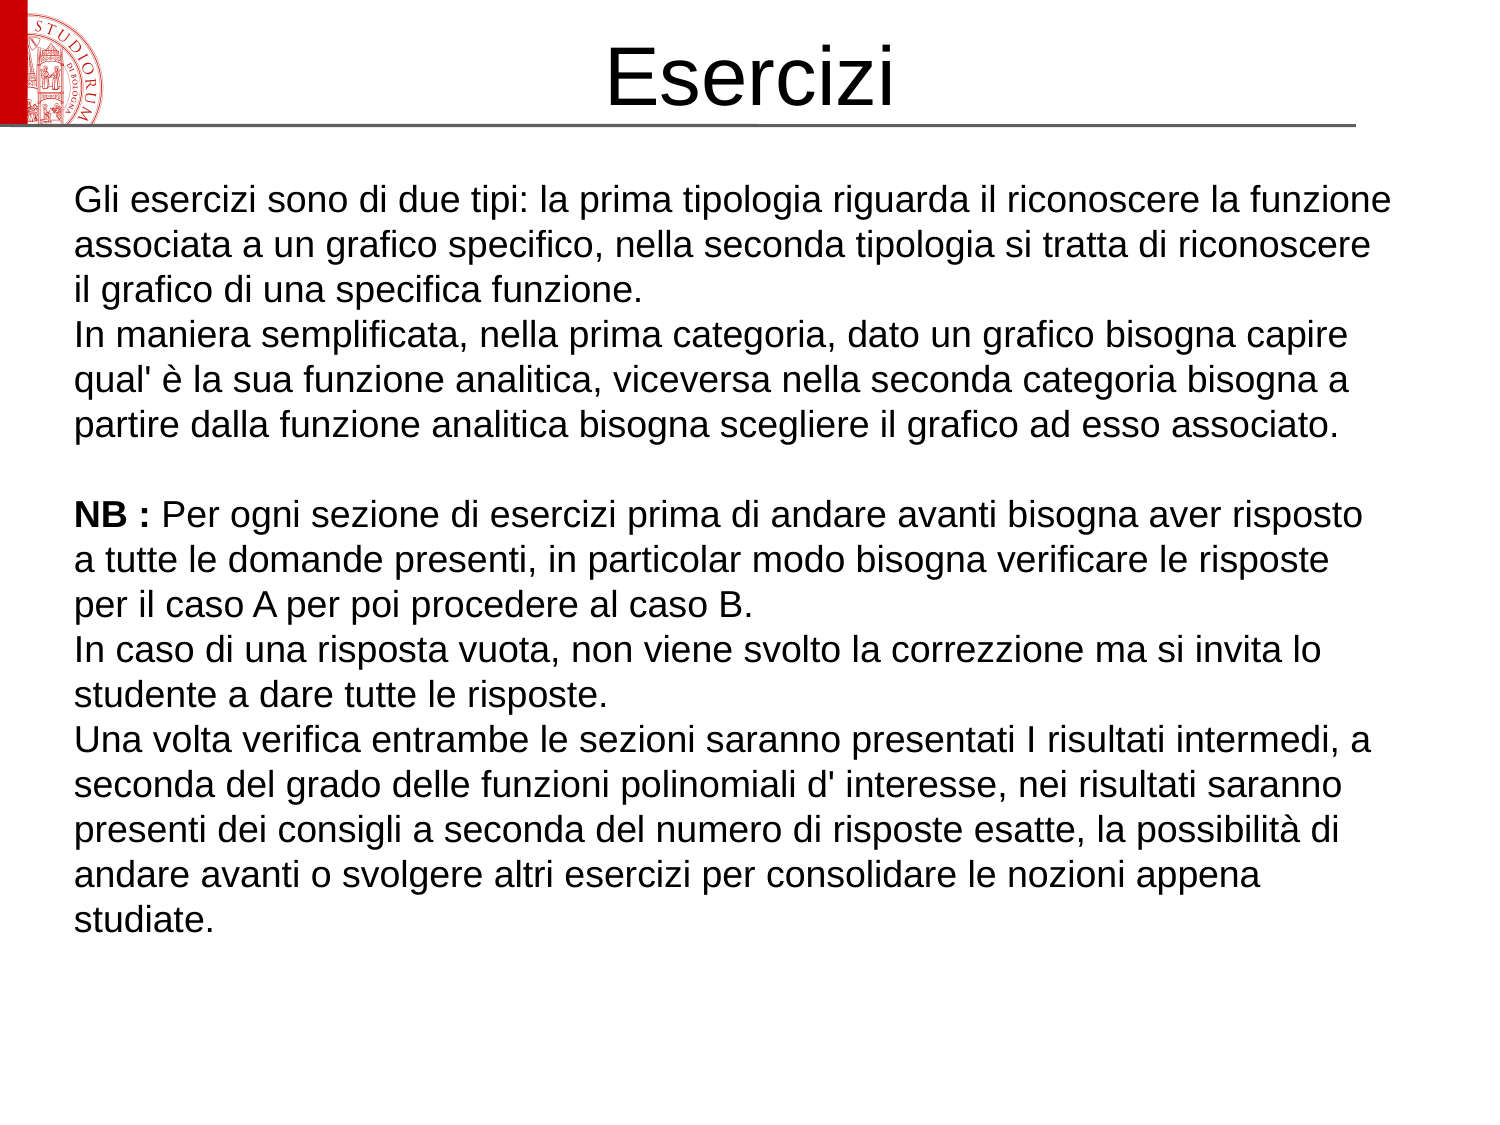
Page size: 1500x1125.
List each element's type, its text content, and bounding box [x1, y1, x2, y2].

list Gli esercizi sono di due tipi: la prima tipologia riguarda il riconoscere la funzione associata a un grafico specifico, nella seconda tipologia si tratta di riconoscere il grafico di una specifica funzione. In maniera semplificata, nella prima categoria, dato un grafico bisogna capire qual' è la sua funzione analitica, viceversa nella seconda categoria bisogna a partire dalla funzione analitica bisogna scegliere il grafico ad esso associato. NB : Per ogni sezione di esercizi prima di andare avanti bisogna aver risposto a tutte le domande presenti, in particolar modo bisogna verificare le risposte per il caso A per poi procedere al caso B. In caso di una risposta vuota, non viene svolto la correzzione ma si invita lo studente a dare tutte le risposte. Una volta verifica entrambe le sezioni saranno presentati I risultati intermedi, a seconda del grado delle funzioni polinomiali d' interesse, nei risultati saranno presenti dei consigli a seconda del numero di risposte esatte, la possibilità di andare avanti o svolgere altri esercizi per consolidare le nozioni appena studiate. [59, 159, 1409, 1004]
title Esercizi [75, 7, 1425, 114]
picture [28, 11, 107, 123]
